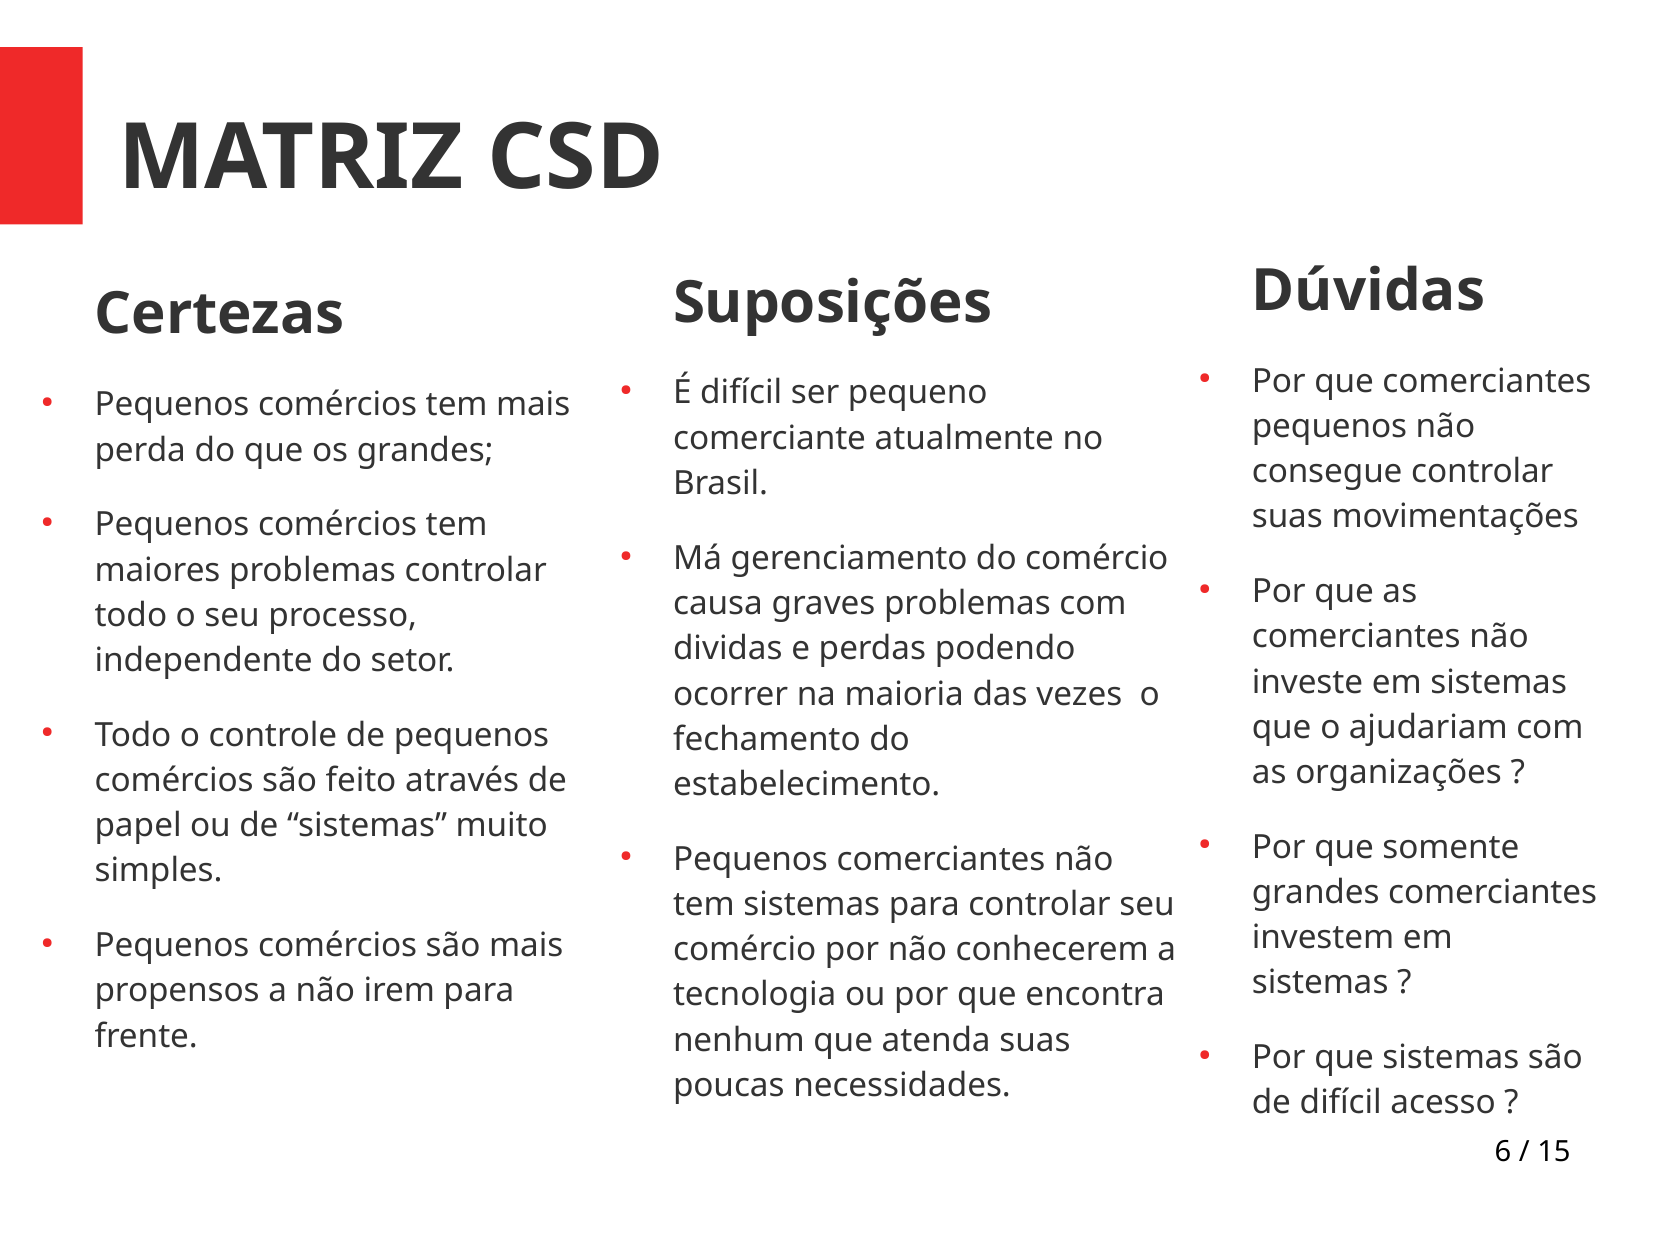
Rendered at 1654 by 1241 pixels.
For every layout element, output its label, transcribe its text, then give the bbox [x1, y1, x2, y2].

list Dúvidas Por que comerciantes pequenos não consegue controlar suas movimentações Por que as comerciantes não investe em sistemas que o ajudariam com as organizações ? Por que somente grandes comerciantes investem em sistemas ? Por que sistemas são de difícil acesso ? [1181, 248, 1619, 969]
title MATRIZ CSD [118, 49, 1571, 257]
list Certezas Pequenos comércios tem mais perda do que os grandes; Pequenos comércios tem maiores problemas controlar todo o seu processo, independente do setor. Todo o controle de pequenos comércios são feito através de papel ou de “sistemas” muito simples. Pequenos comércios são mais propensos a não irem para frente. [23, 271, 603, 662]
list Suposições É difícil ser pequeno comerciante atualmente no Brasil. Má gerenciamento do comércio causa graves problemas com dividas e perdas podendo ocorrer na maioria das vezes o fechamento do estabelecimento. Pequenos comerciantes não tem sistemas para controlar seu comércio por não conhecerem a tecnologia ou por que encontra nenhum que atenda suas poucas necessidades. [602, 259, 1181, 650]
